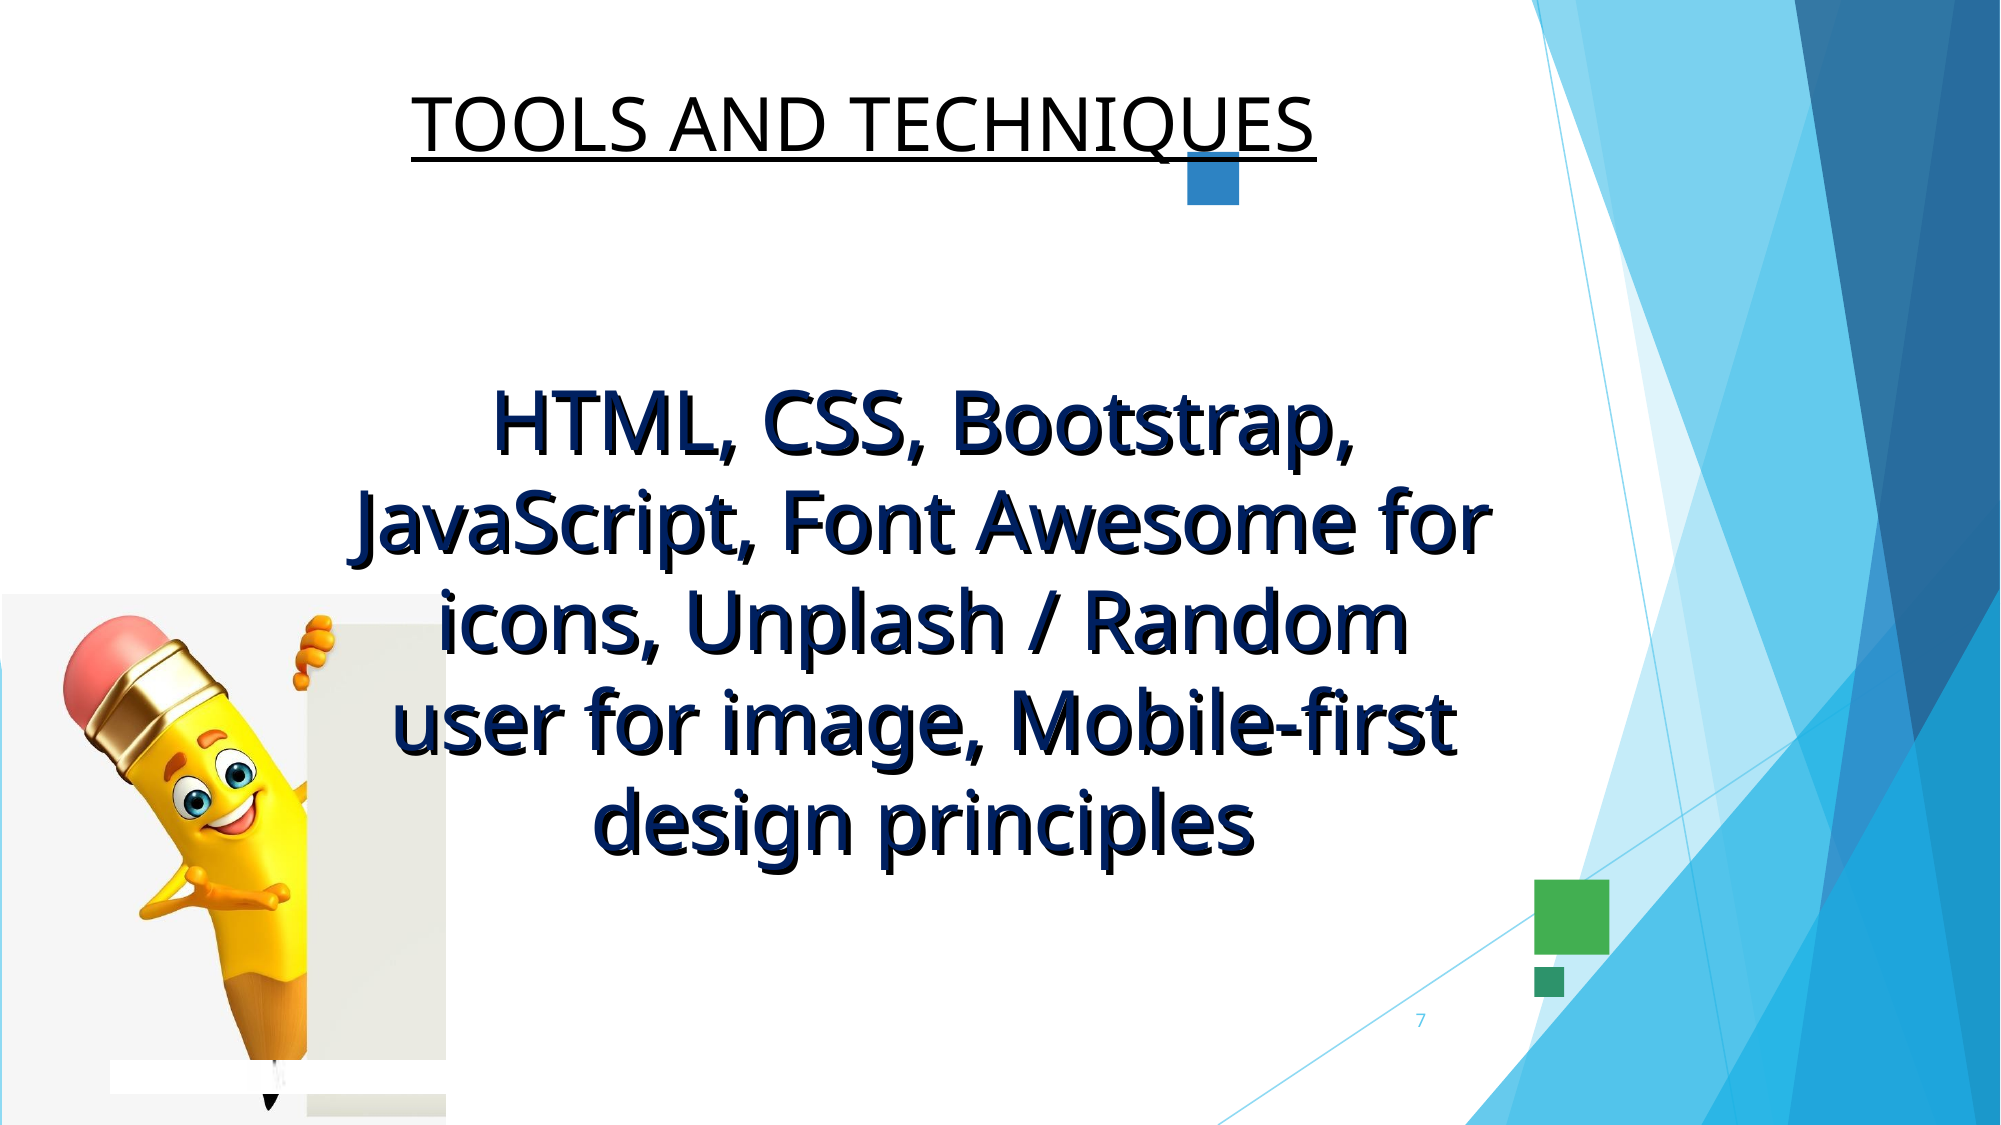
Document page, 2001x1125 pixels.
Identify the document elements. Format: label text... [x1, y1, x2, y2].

text_box 7 [1409, 991, 1522, 1051]
text_box [1534, 967, 1565, 997]
text_box HTML, CSS, Bootstrap, JavaScript, Font Awesome for icons, Unplash / Random user for image, Mobile-first design principles [327, 360, 1519, 875]
picture [2, 594, 463, 1125]
title TOOLS AND TECHNIQUES [62, 74, 1665, 169]
text_box [1534, 879, 1610, 955]
text_box [1187, 169, 1240, 206]
